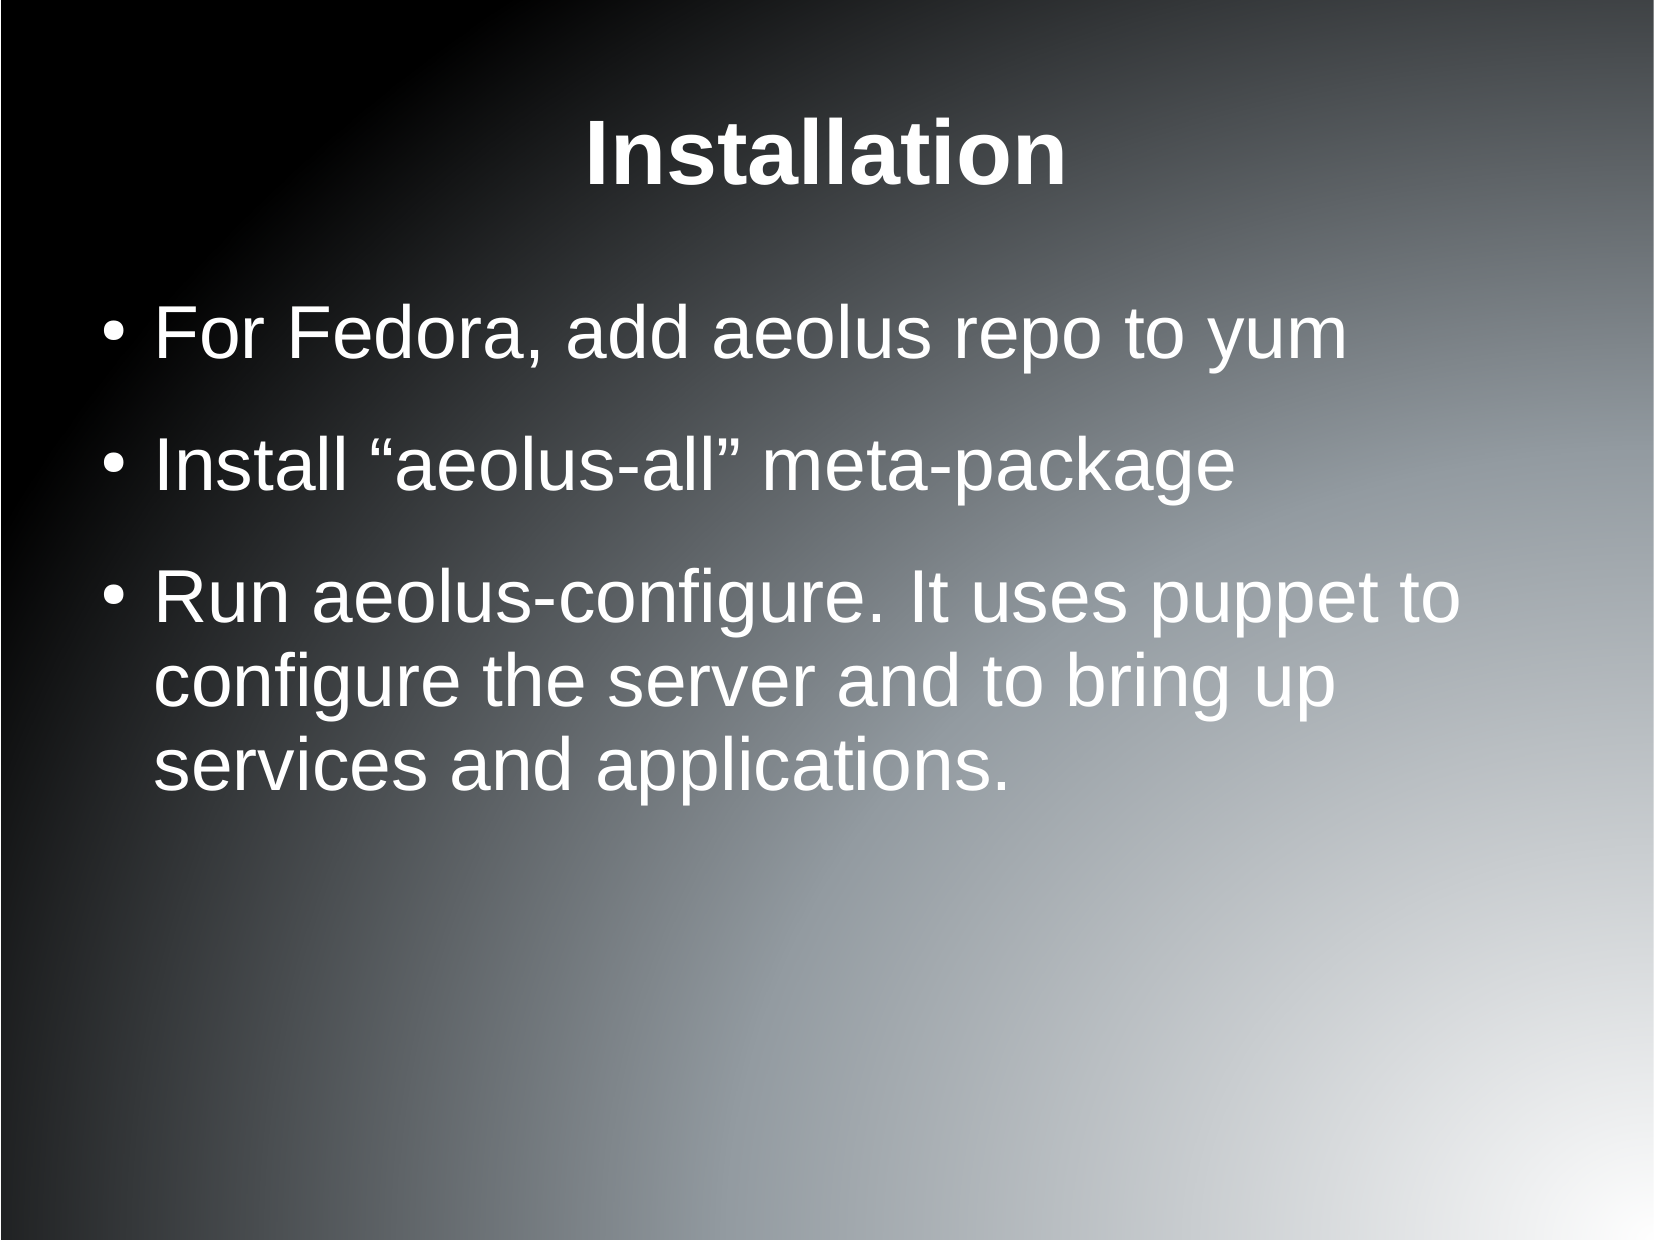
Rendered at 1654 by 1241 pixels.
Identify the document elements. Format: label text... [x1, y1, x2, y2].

picture [1, 0, 1654, 1240]
list For Fedora, add aeolus repo to yum Install “aeolus-all” meta-package Run aeolus-configure. It uses puppet to configure the server and to bring up services and applications. [82, 290, 1571, 1204]
title Installation [82, 49, 1571, 257]
